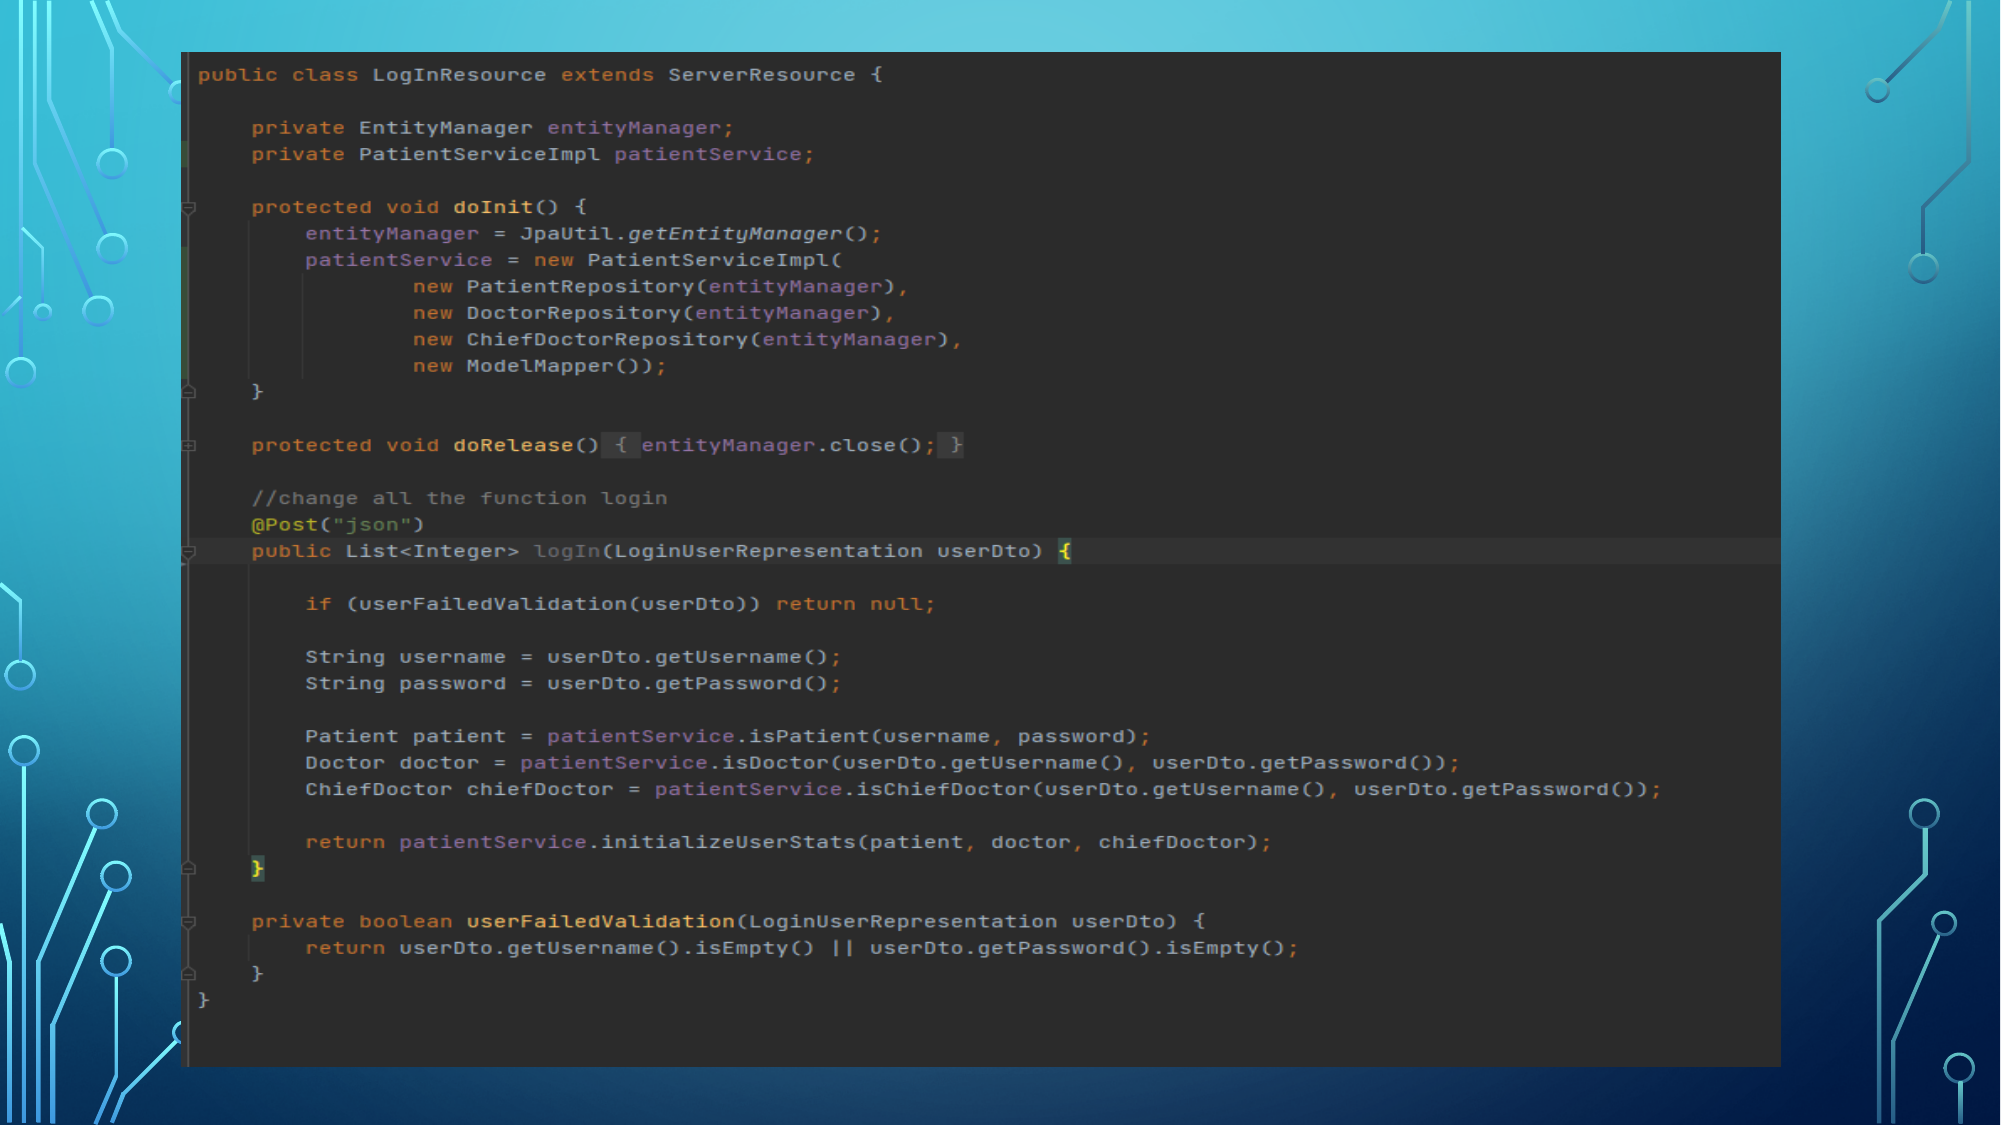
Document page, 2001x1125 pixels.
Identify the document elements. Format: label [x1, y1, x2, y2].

picture [181, 52, 1781, 1067]
